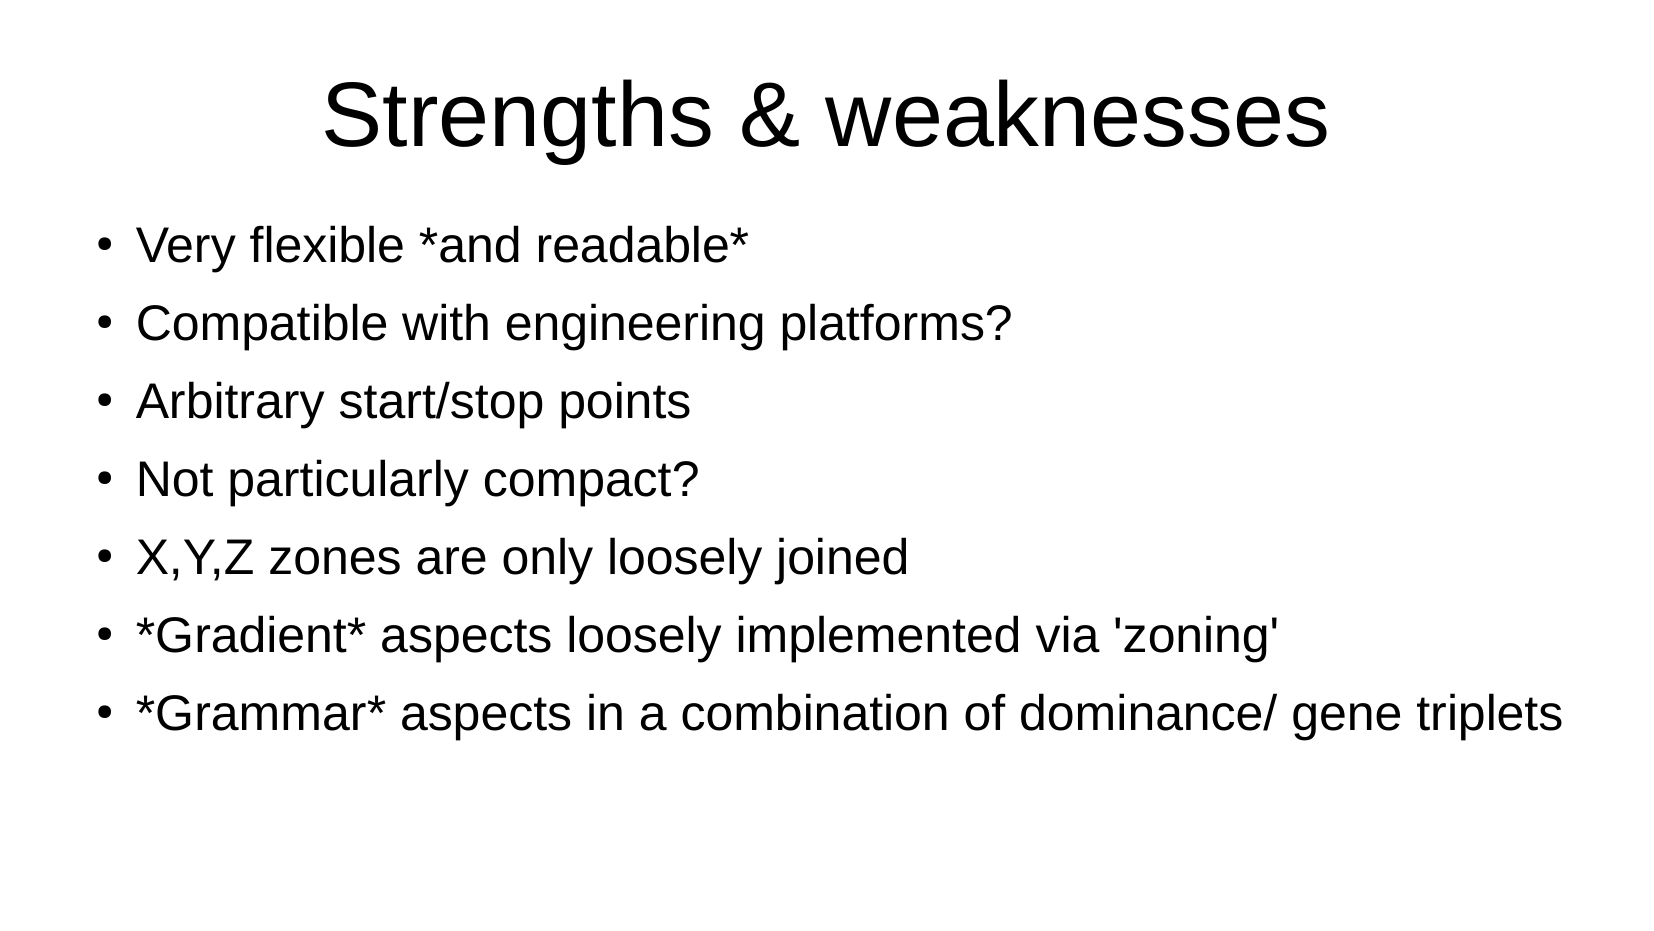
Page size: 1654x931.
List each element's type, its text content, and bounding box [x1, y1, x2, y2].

list Very flexible *and readable* Compatible with engineering platforms? Arbitrary start/stop points Not particularly compact? X,Y,Z zones are only loosely joined *Gradient* aspects loosely implemented via 'zoning' *Grammar* aspects in a combination of dominance/ gene triplets [82, 217, 1571, 758]
title Strengths & weaknesses [82, 37, 1571, 193]
